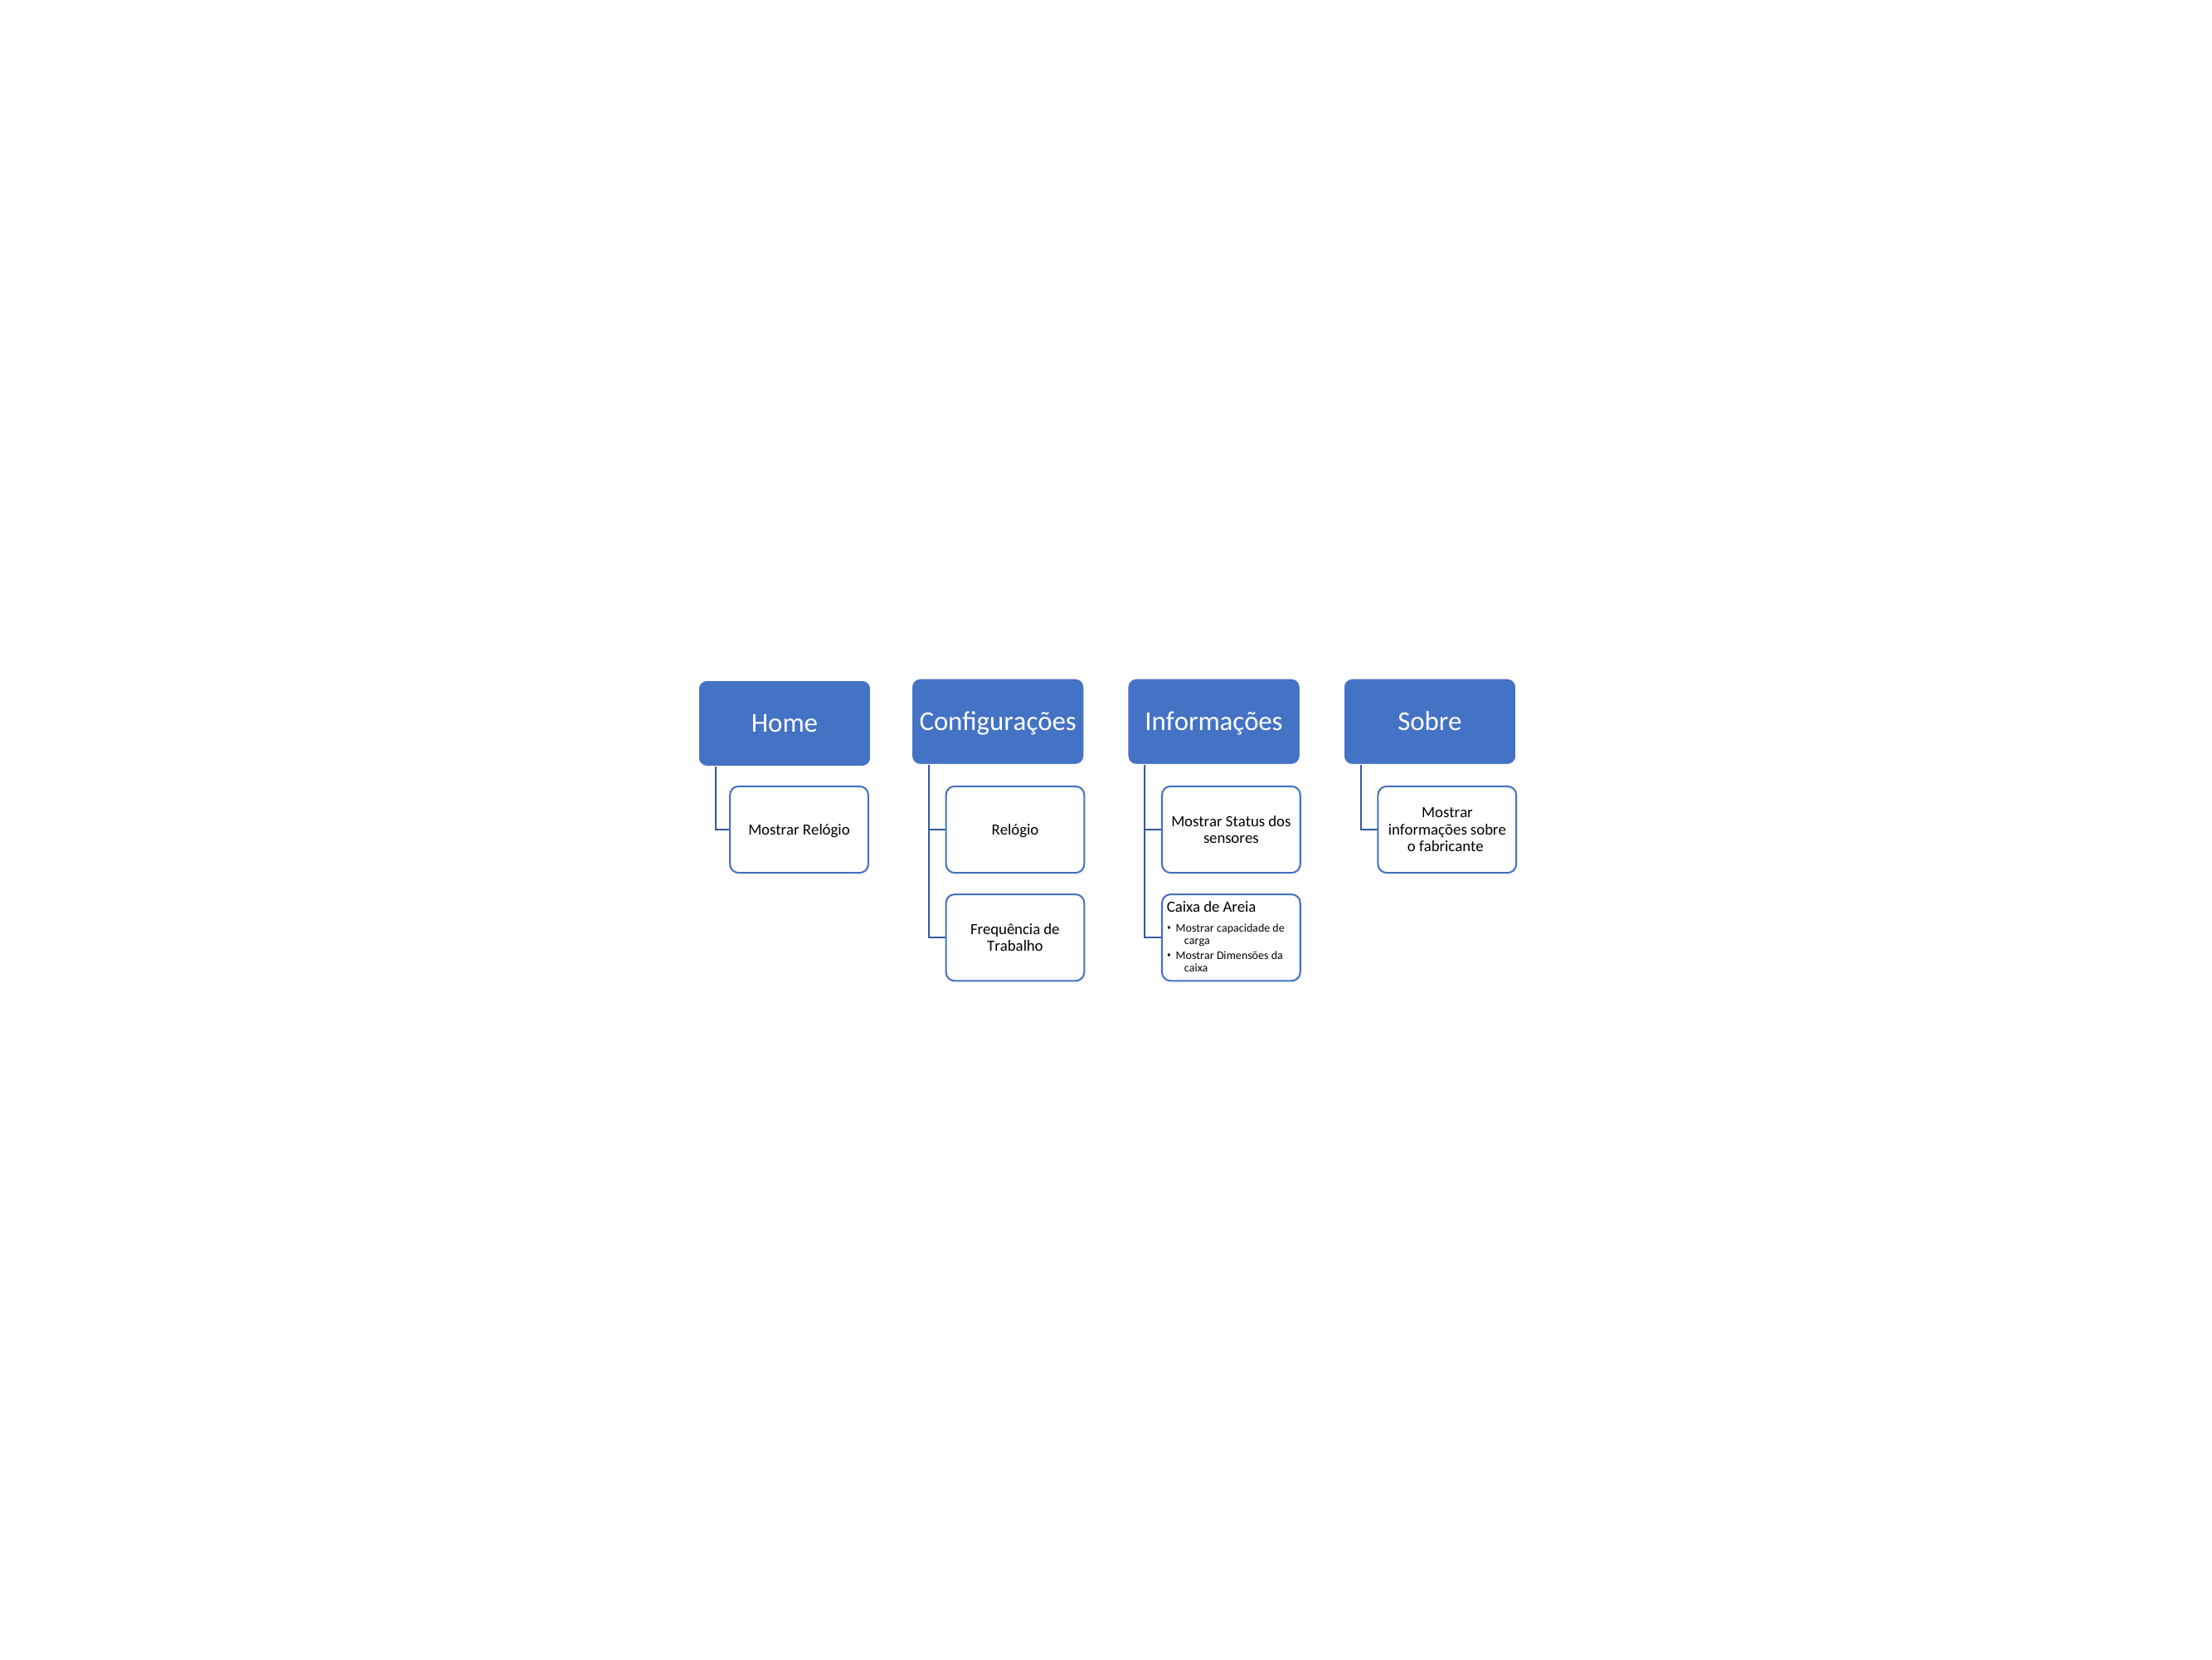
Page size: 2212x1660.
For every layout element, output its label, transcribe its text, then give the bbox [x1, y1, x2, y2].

text_box Relógio [946, 786, 1085, 874]
text_box Mostrar informações sobre o fabricante [1378, 786, 1517, 874]
text_box Home [698, 679, 872, 767]
text_box Frequência de Trabalho [946, 894, 1085, 981]
text_box Mostrar Status dos sensores [1162, 786, 1300, 874]
text_box Mostrar Relógio [730, 786, 868, 874]
text_box Caixa de Areia Mostrar capacidade de carga Mostrar Dimensões da caixa [1162, 894, 1300, 981]
text_box Informações [1127, 678, 1300, 765]
text_box Sobre [1343, 678, 1517, 765]
text_box Configurações [911, 678, 1085, 765]
